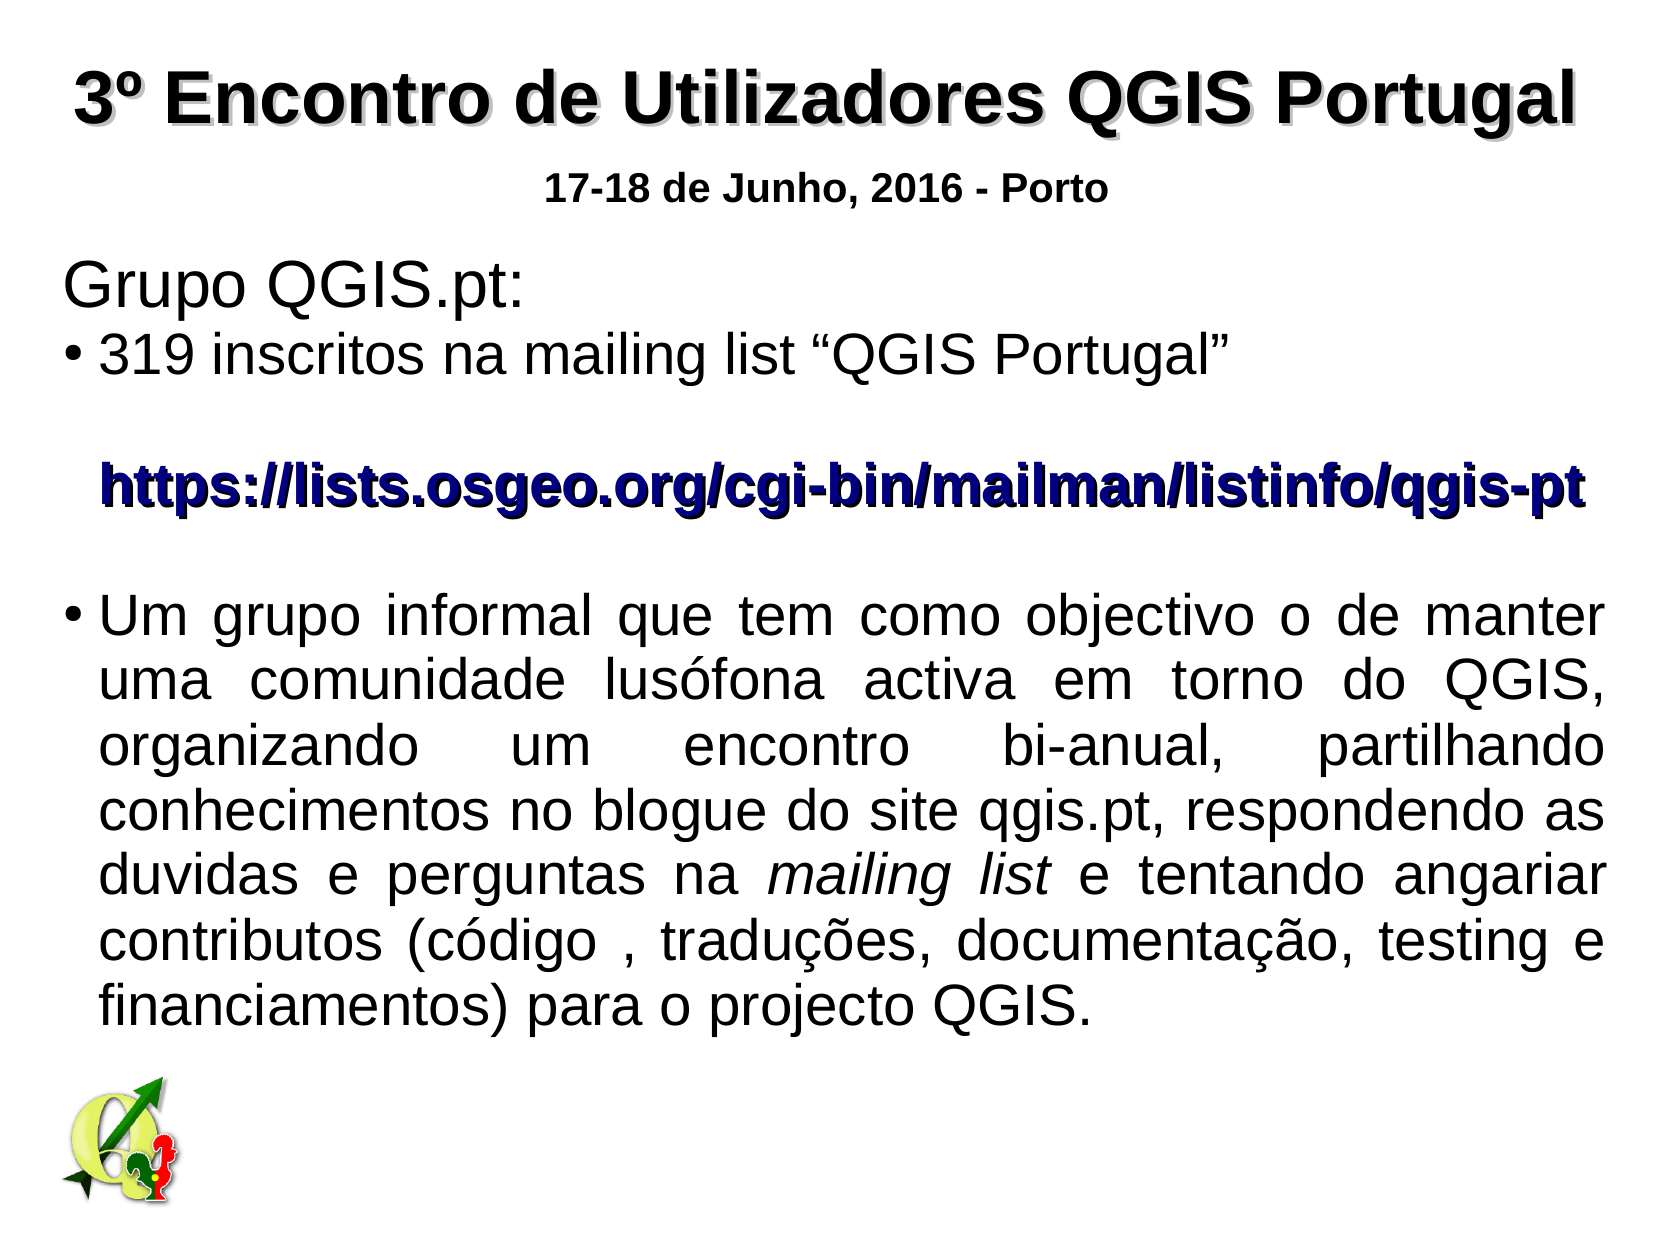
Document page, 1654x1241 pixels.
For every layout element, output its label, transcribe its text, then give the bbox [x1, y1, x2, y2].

picture [45, 1064, 196, 1216]
text_box Grupo QGIS.pt: 319 inscritos na mailing list “QGIS Portugal” https://lists.osgeo.org/cgi-bin/mailman/listinfo/qgis-pt Um grupo informal que tem como objectivo o de manter uma comunidade lusófona activa em torno do QGIS, organizando um encontro bi-anual, partilhando conhecimentos no blogue do site qgis.pt, respondendo as duvidas e perguntas na mailing list e tentando angariar contributos (código , traduções, documentação, testing e financiamentos) para o projecto QGIS. [48, 240, 1624, 1051]
text_box 3º Encontro de Utilizadores QGIS Portugal 17-18 de Junho, 2016 - Porto [31, 48, 1622, 295]
